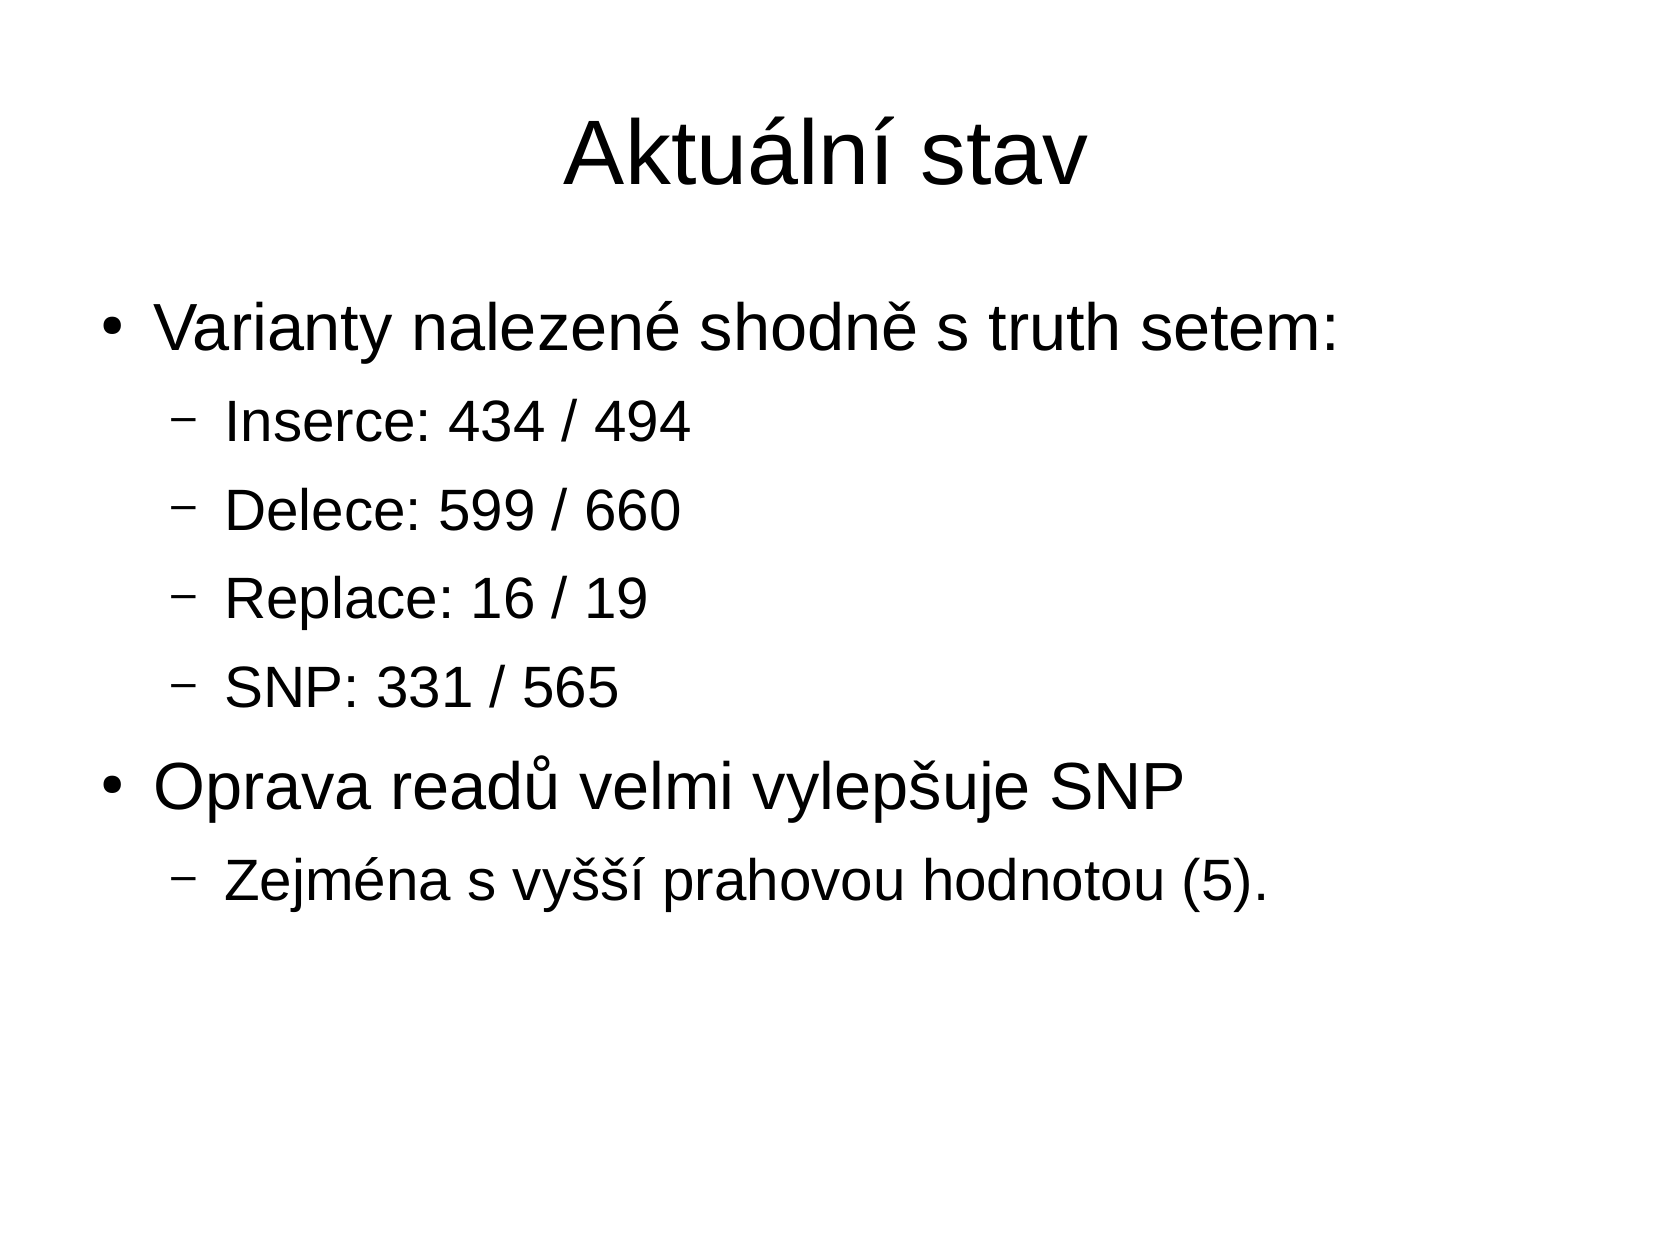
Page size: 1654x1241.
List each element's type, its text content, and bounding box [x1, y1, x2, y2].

title Aktuální stav [82, 49, 1571, 257]
list Varianty nalezené shodně s truth setem: Inserce: 434 / 494 Delece: 599 / 660 Replace: 16 / 19 SNP: 331 / 565 Oprava readů velmi vylepšuje SNP Zejména s vyšší prahovou hodnotou (5). [82, 290, 1571, 1010]
